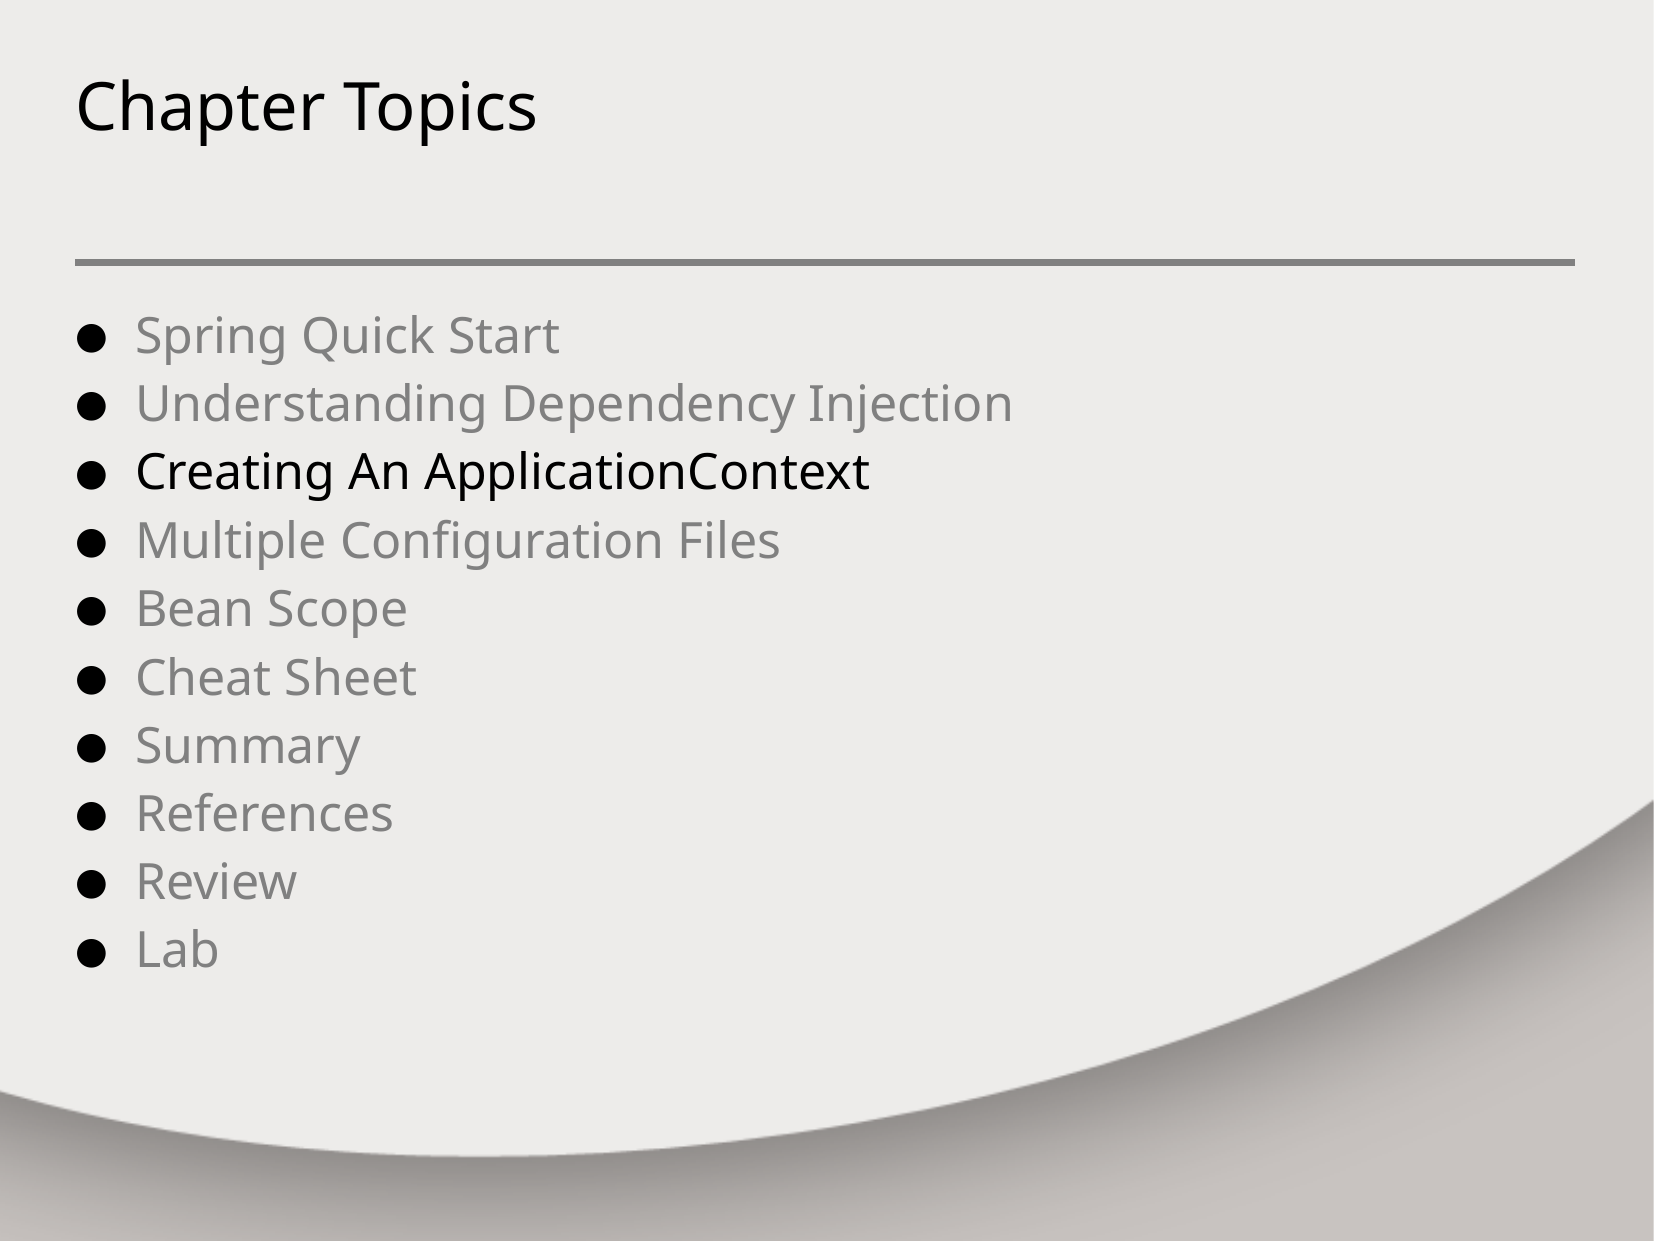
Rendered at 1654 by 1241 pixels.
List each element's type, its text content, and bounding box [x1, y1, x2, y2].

list Spring Quick Start Understanding Dependency Injection Creating An ApplicationContext Multiple Configuration Files Bean Scope Cheat Sheet Summary References Review Lab [75, 300, 1576, 1163]
picture [0, 0, 1654, 1241]
title Chapter Topics [75, 75, 1576, 226]
